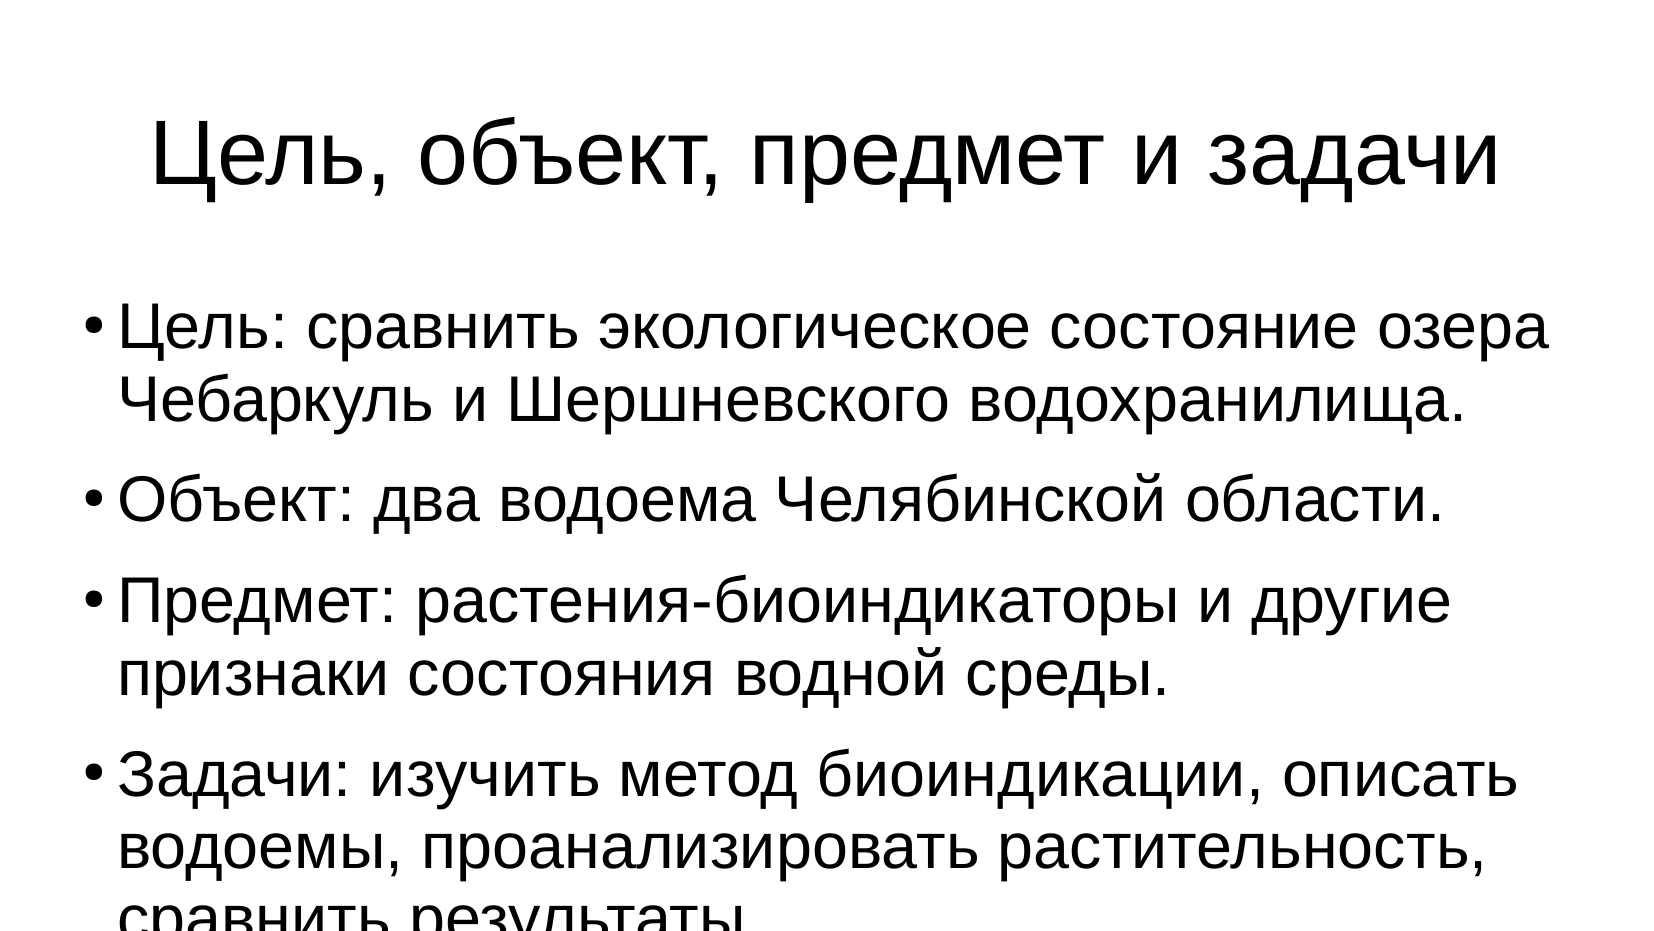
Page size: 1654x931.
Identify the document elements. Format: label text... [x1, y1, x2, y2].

title Цель, объект, предмет и задачи [82, 49, 1571, 257]
list Цель: сравнить экологическое состояние озера Чебаркуль и Шершневского водохранилища. Объект: два водоема Челябинской области. Предмет: растения-биоиндикаторы и другие признаки состояния водной среды. Задачи: изучить метод биоиндикации, описать водоемы, проанализировать растительность, сравнить результаты. [82, 290, 1571, 931]
